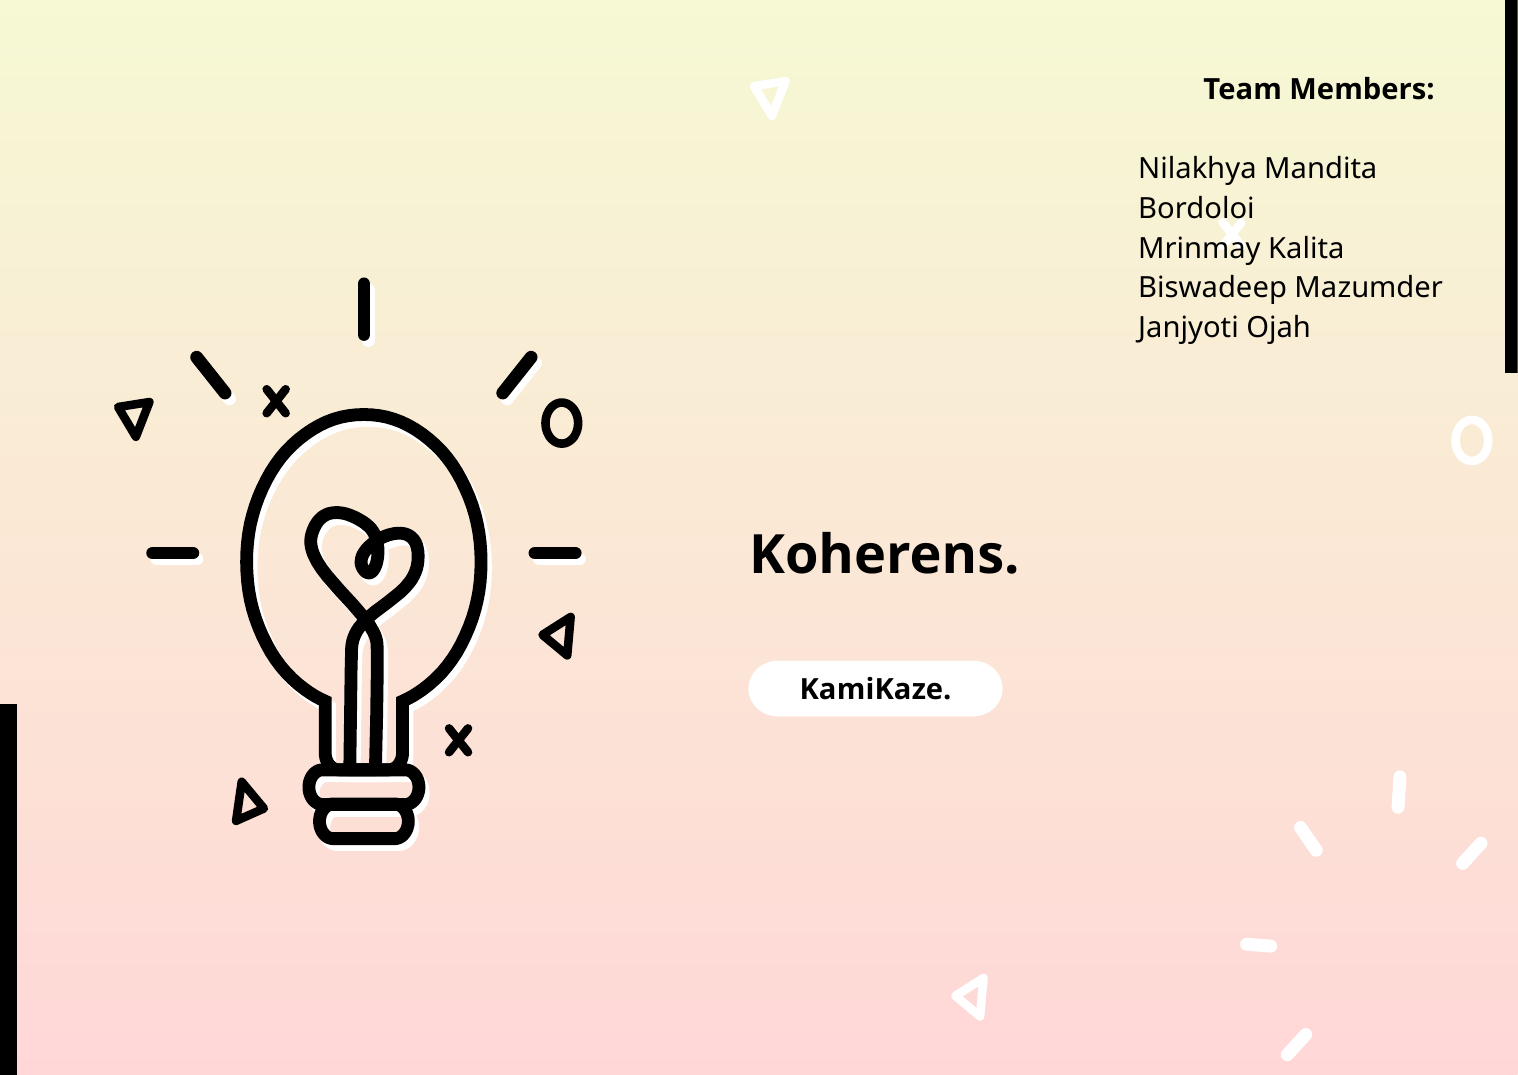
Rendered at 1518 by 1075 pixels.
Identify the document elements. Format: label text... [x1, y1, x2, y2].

title Koherens. [749, 467, 1138, 639]
text_box Team Members: Nilakhya Mandita Bordoloi Mrinmay Kalita Biswadeep Mazumder Janjyoti Ojah [1138, 68, 1501, 1024]
text_box KamiKaze. [748, 660, 1003, 717]
